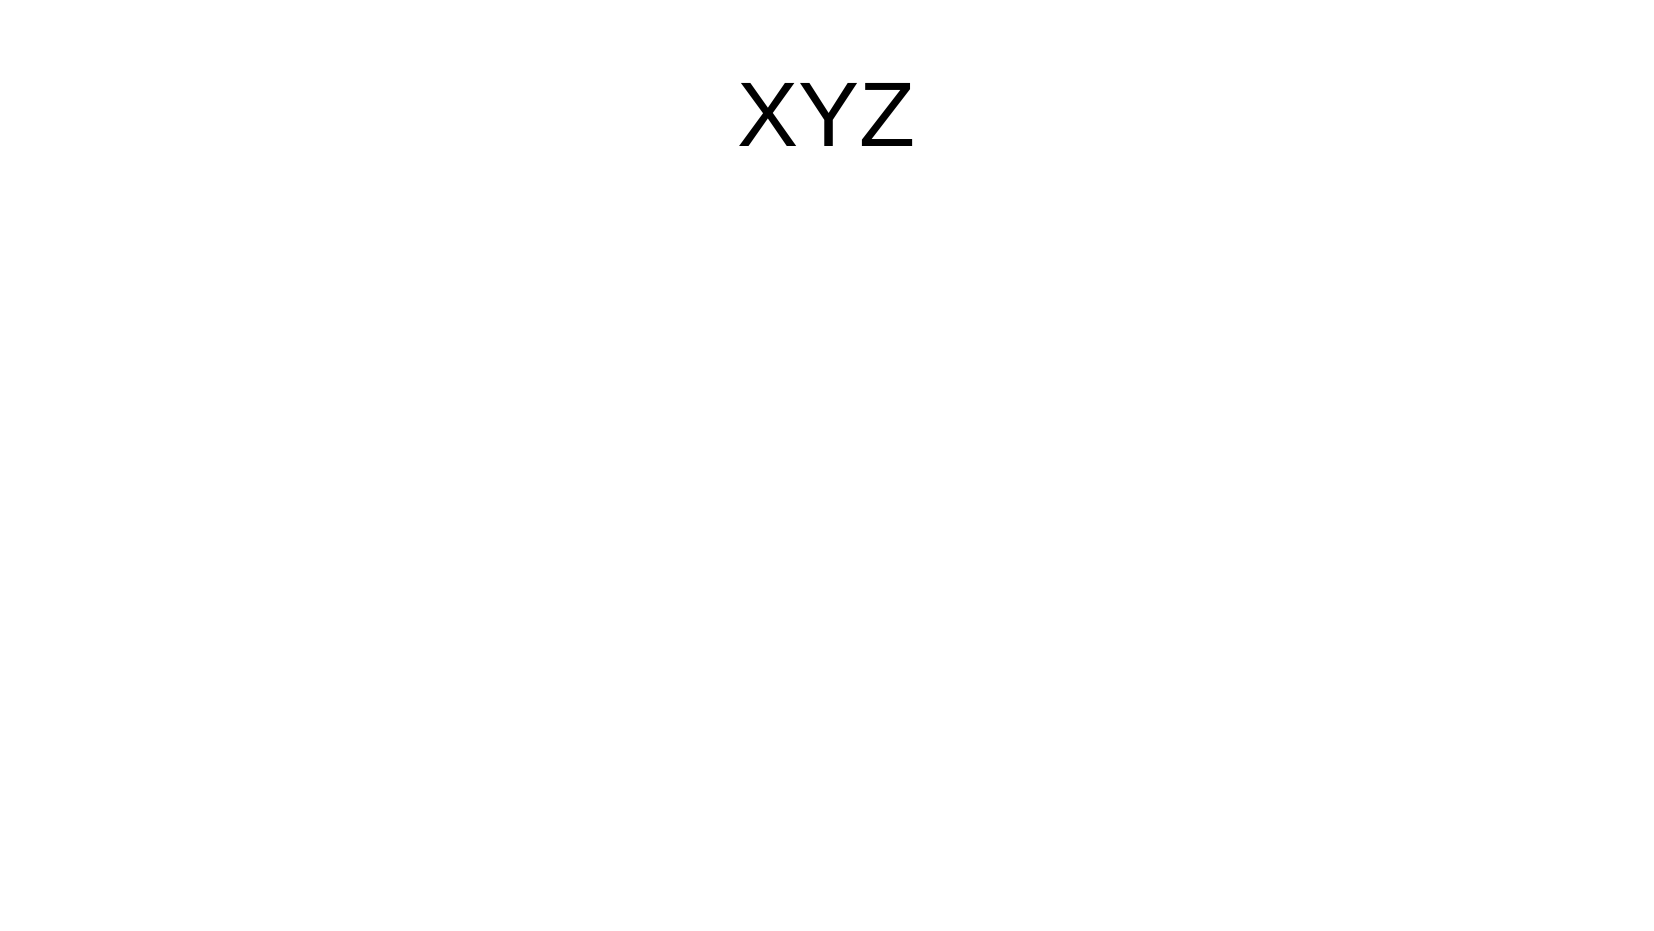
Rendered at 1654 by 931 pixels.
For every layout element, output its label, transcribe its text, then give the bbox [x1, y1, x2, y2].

title XYZ [82, 37, 1571, 193]
